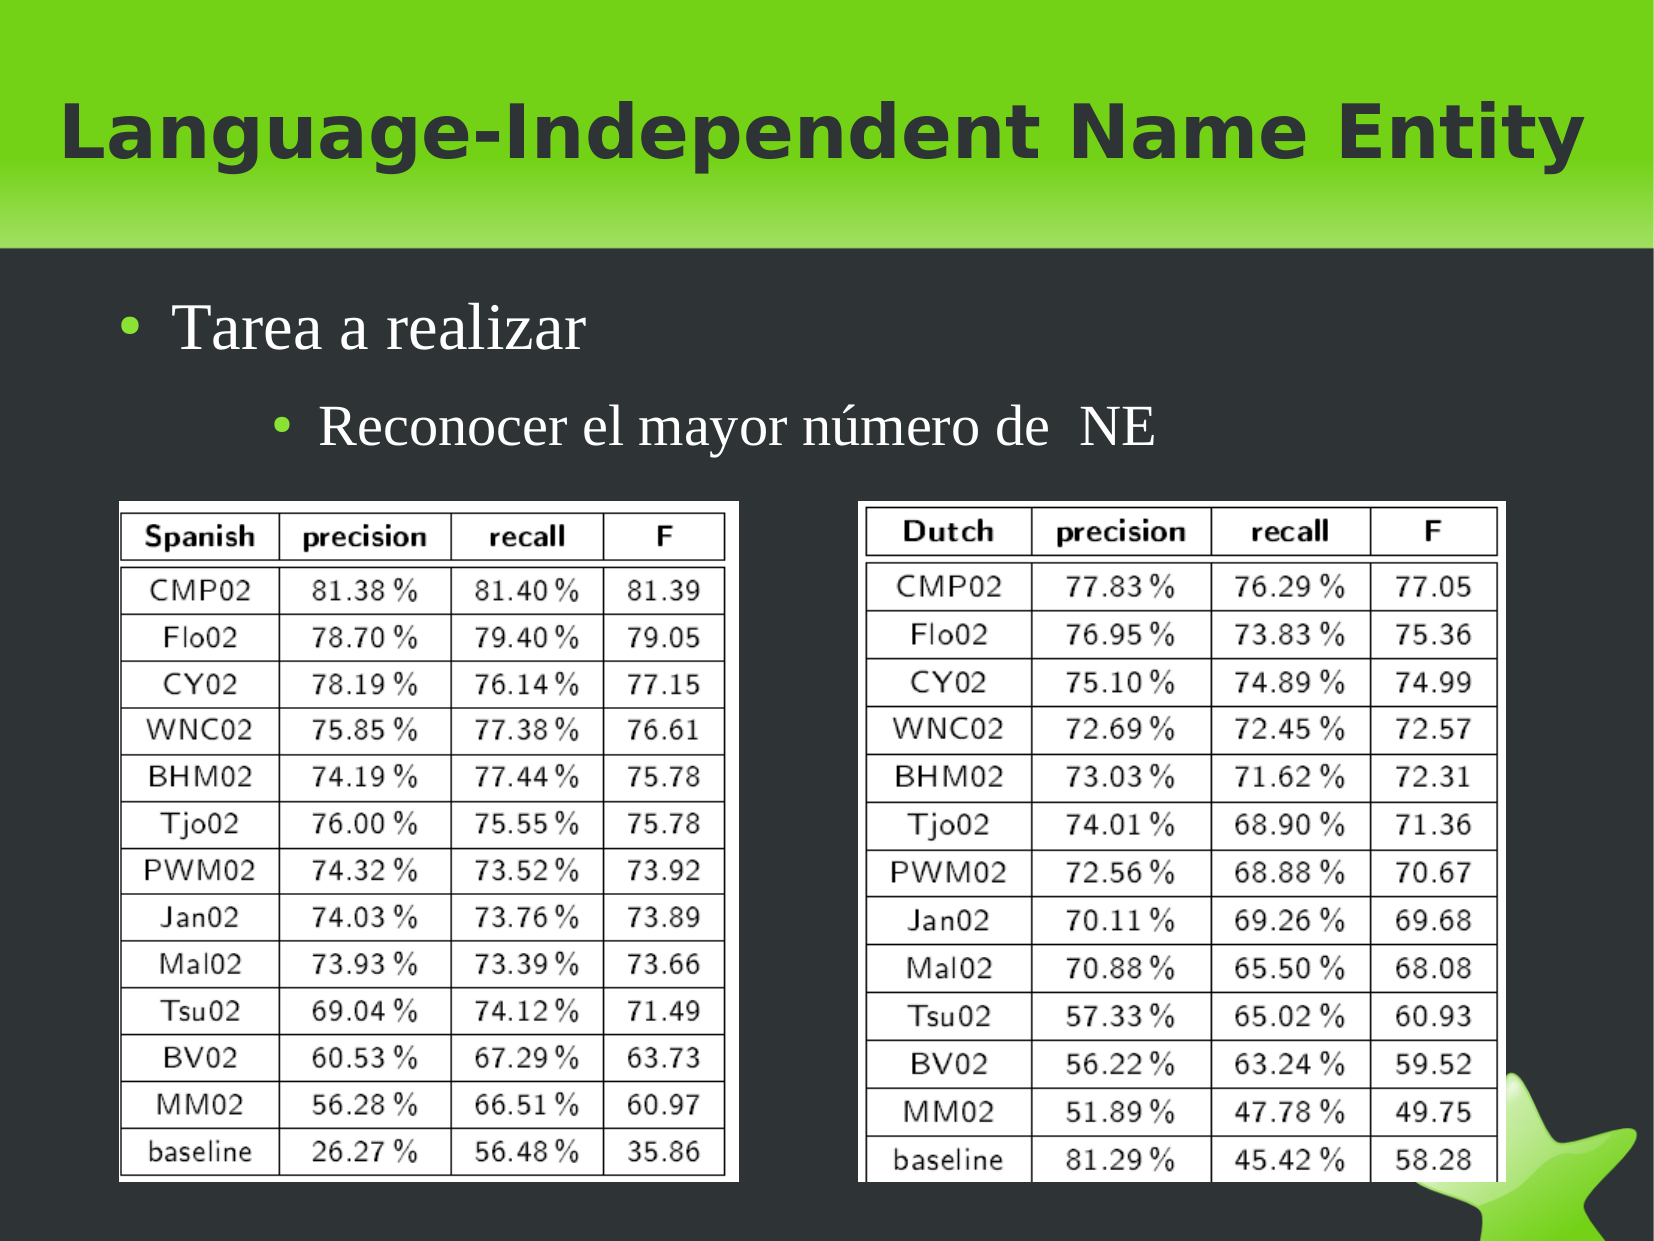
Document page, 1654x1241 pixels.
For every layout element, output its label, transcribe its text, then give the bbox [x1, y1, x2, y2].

picture [0, 0, 1654, 1241]
list Tarea a realizar Reconocer el mayor número de NE [82, 290, 1571, 1094]
title Language-Independent Name Entity [59, 29, 1595, 237]
